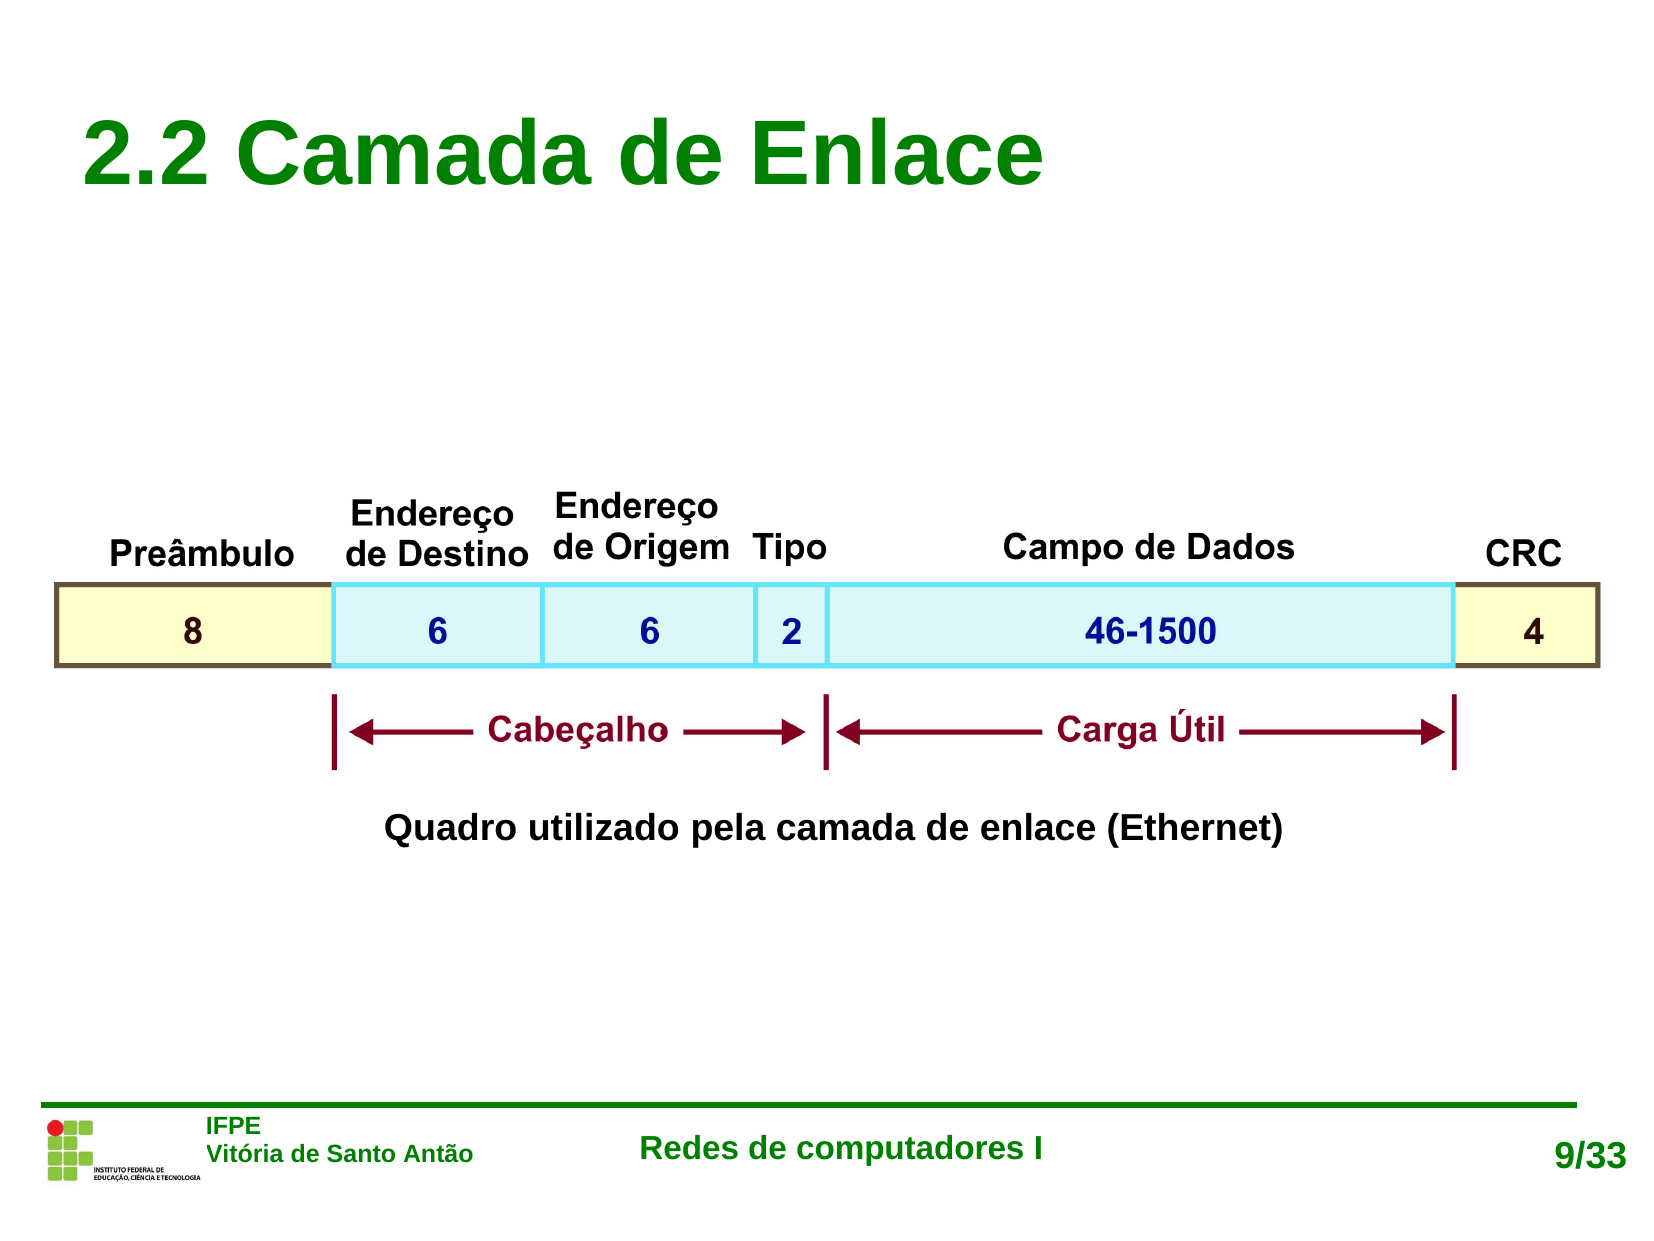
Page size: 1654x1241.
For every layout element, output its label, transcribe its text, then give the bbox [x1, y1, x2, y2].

title 2.2 Camada de Enlace [82, 49, 1571, 257]
picture [39, 1111, 207, 1191]
picture [0, 376, 1654, 886]
text_box Quadro utilizado pela camada de enlace (Ethernet) [369, 799, 1300, 857]
